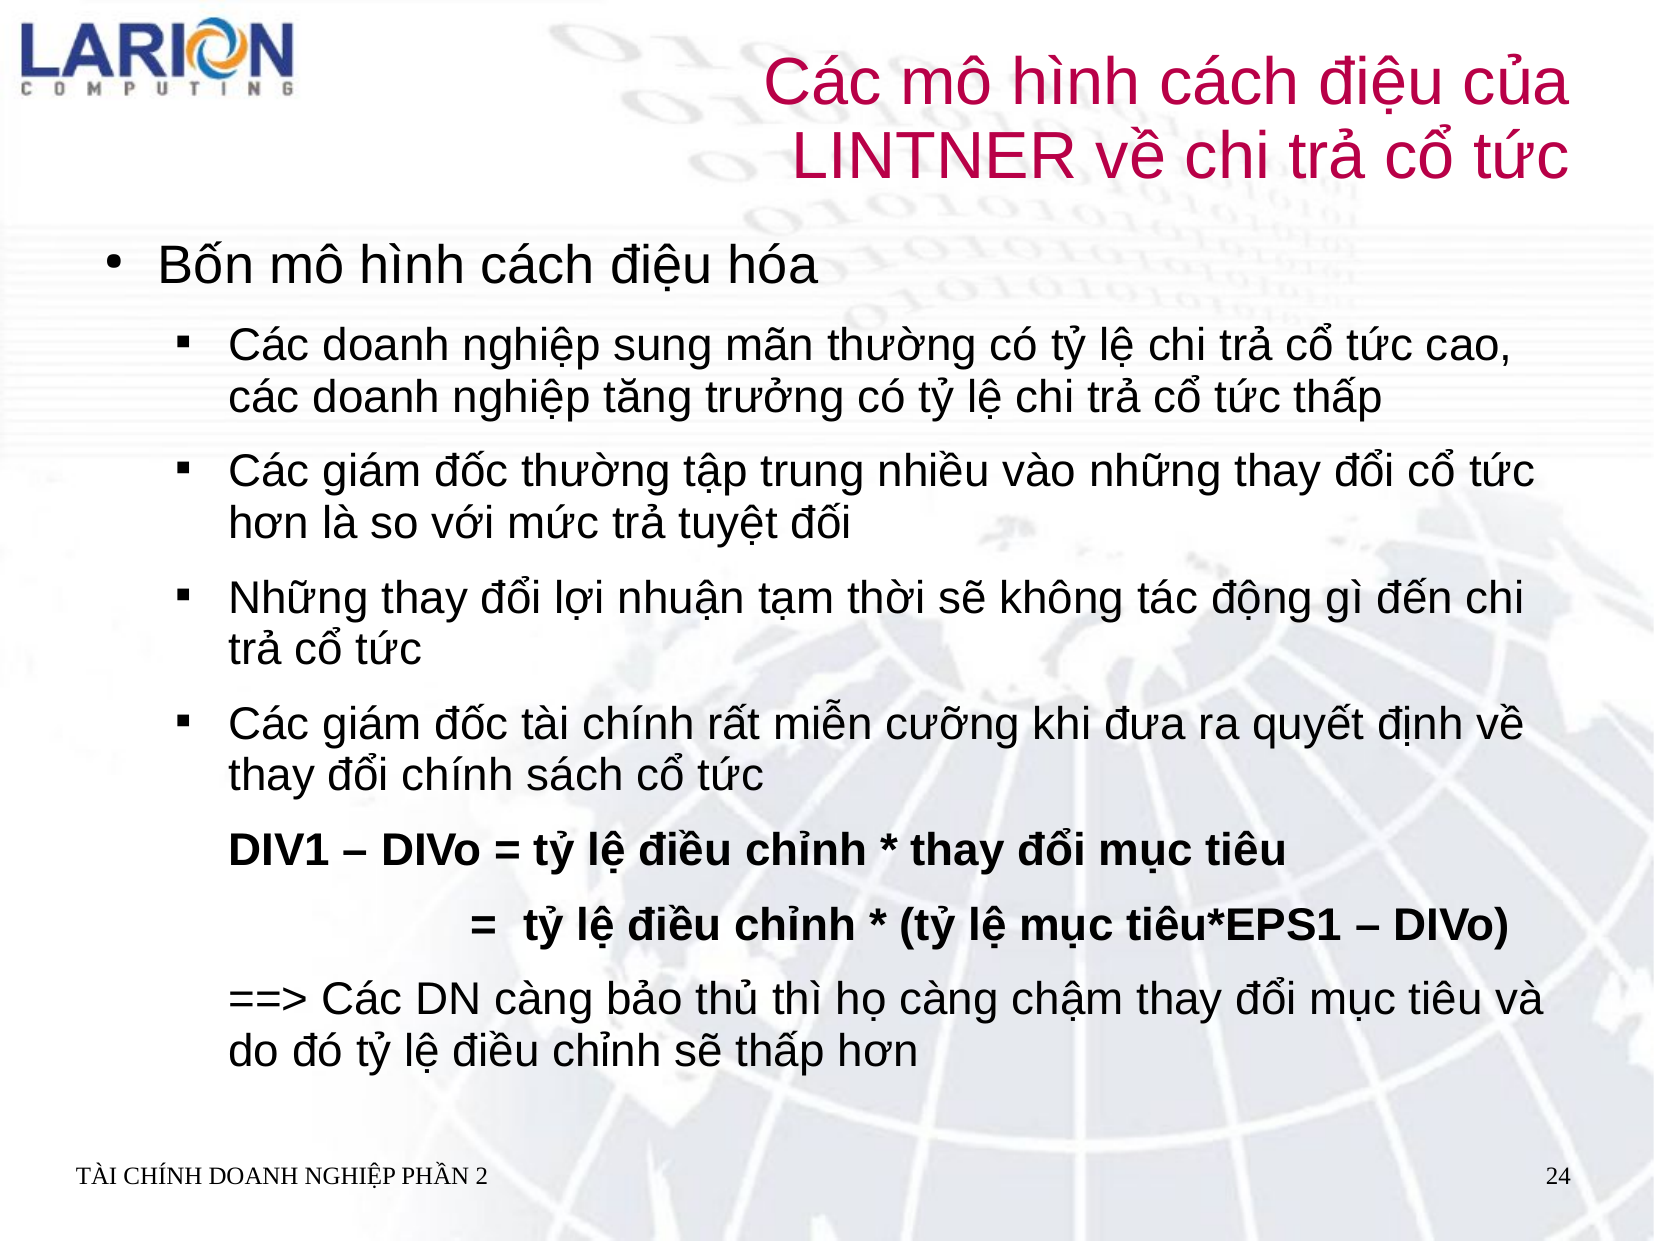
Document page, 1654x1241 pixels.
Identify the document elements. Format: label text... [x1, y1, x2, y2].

list Bốn mô hình cách điệu hóa Các doanh nghiệp sung mãn thường có tỷ lệ chi trả cổ tức cao, các doanh nghiệp tăng trưởng có tỷ lệ chi trả cổ tức thấp Các giám đốc thường tập trung nhiều vào những thay đổi cổ tức hơn là so với mức trả tuyệt đối Những thay đổi lợi nhuận tạm thời sẽ không tác động gì đến chi trả cổ tức Các giám đốc tài chính rất miễn cưỡng khi đưa ra quyết định về thay đổi chính sách cổ tức DIV1 – DIVo = tỷ lệ điều chỉnh * thay đổi mục tiêu = tỷ lệ điều chỉnh * (tỷ lệ mục tiêu*EPS1 – DIVo) ==> Các DN càng bảo thủ thì họ càng chậm thay đổi mục tiêu và do đó tỷ lệ điều chỉnh sẽ thấp hơn [86, 234, 1576, 1076]
picture [0, 0, 1654, 1241]
title Các mô hình cách điệu của LINTNER về chi trả cổ tức [300, 43, 1571, 194]
